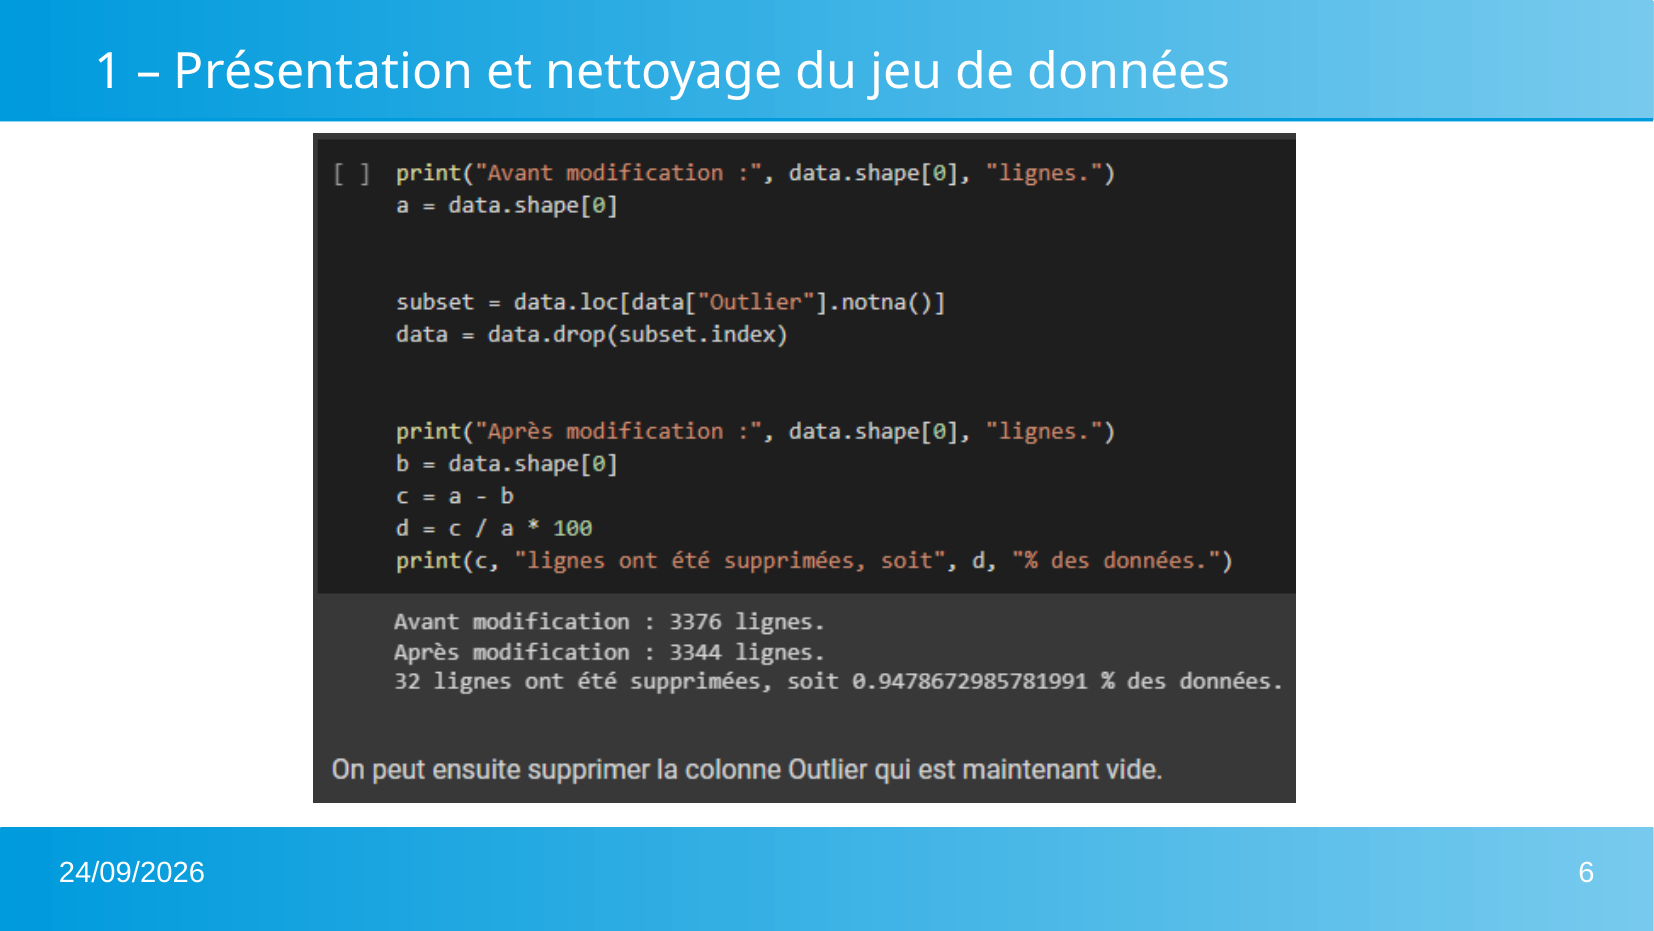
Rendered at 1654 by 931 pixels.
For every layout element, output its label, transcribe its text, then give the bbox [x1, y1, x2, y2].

title 1 – Présentation et nettoyage du jeu de données [59, 29, 1595, 108]
picture [313, 133, 1296, 803]
